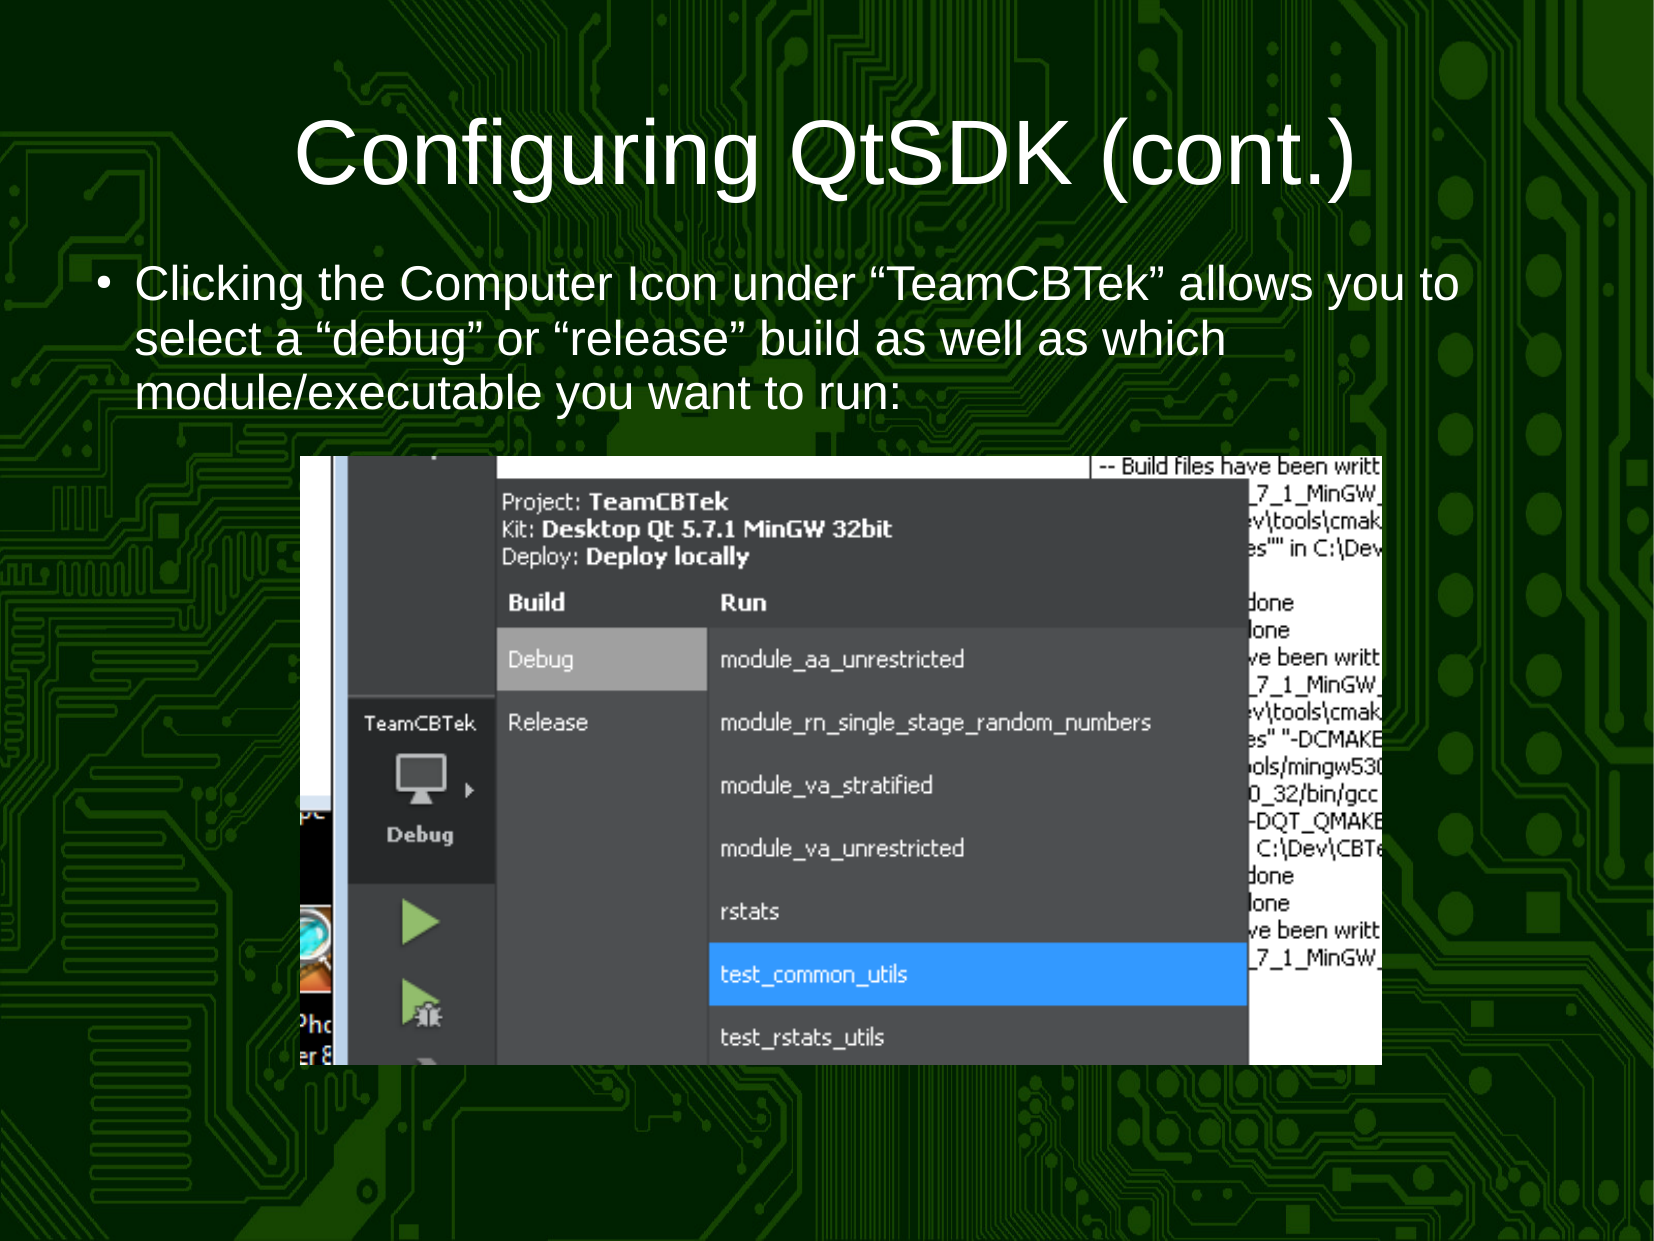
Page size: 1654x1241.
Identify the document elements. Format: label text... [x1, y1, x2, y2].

list Clicking the Computer Icon under “TeamCBTek” allows you to select a “debug” or “release” build as well as which module/executable you want to run: [82, 256, 1571, 421]
title Configuring QtSDK (cont.) [82, 49, 1571, 256]
picture [0, 0, 1654, 1241]
